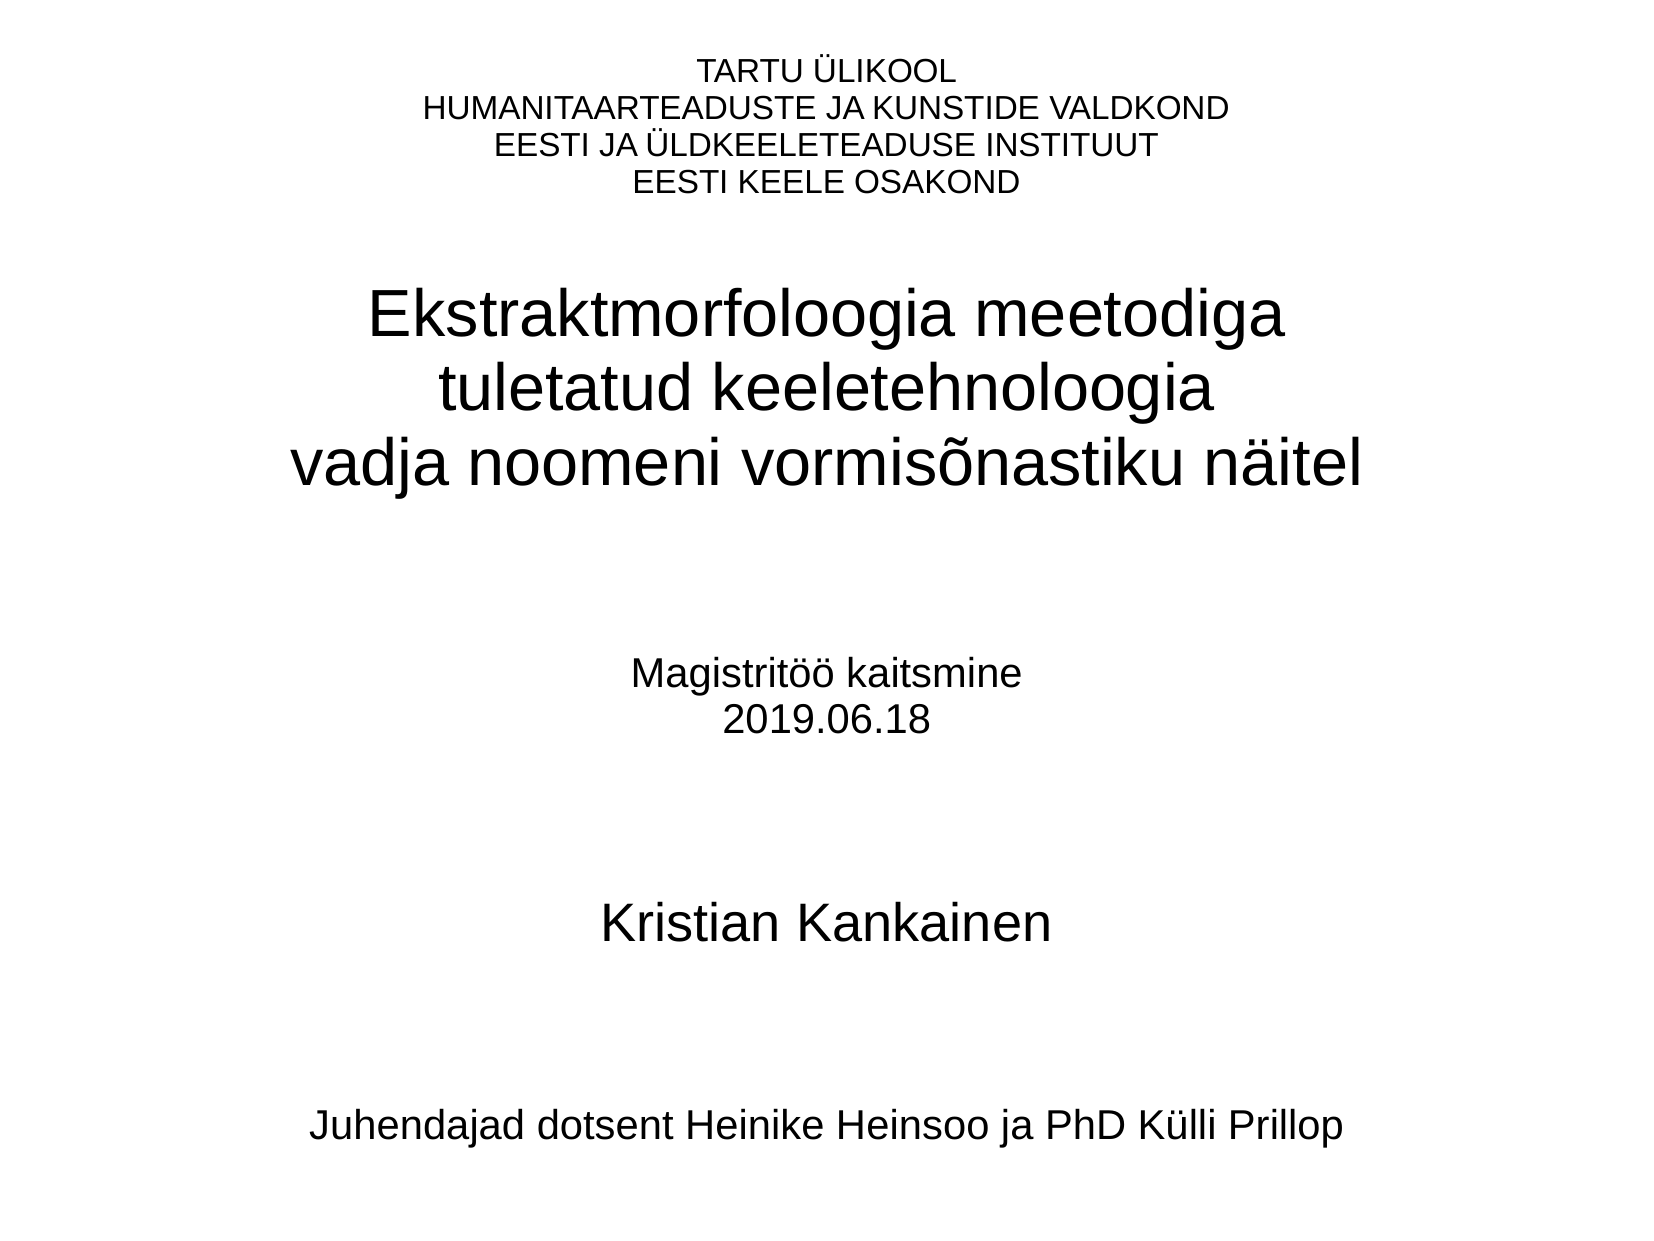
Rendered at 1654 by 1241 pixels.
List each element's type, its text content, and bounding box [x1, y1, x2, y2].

subtitle TARTU ÜLIKOOL HUMANITAARTEADUSTE JA KUNSTIDE VALDKOND EESTI JA ÜLDKEELETEADUSE INSTITUUT EESTI KEELE OSAKOND Ekstraktmorfoloogia meetodiga tuletatud keeletehnoloogia vadja noomeni vormisõnastiku näitel Magistritöö kaitsmine 2019.06.18 Kristian Kankainen Juhendajad dotsent Heinike Heinsoo ja PhD Külli Prillop [82, 52, 1571, 1195]
